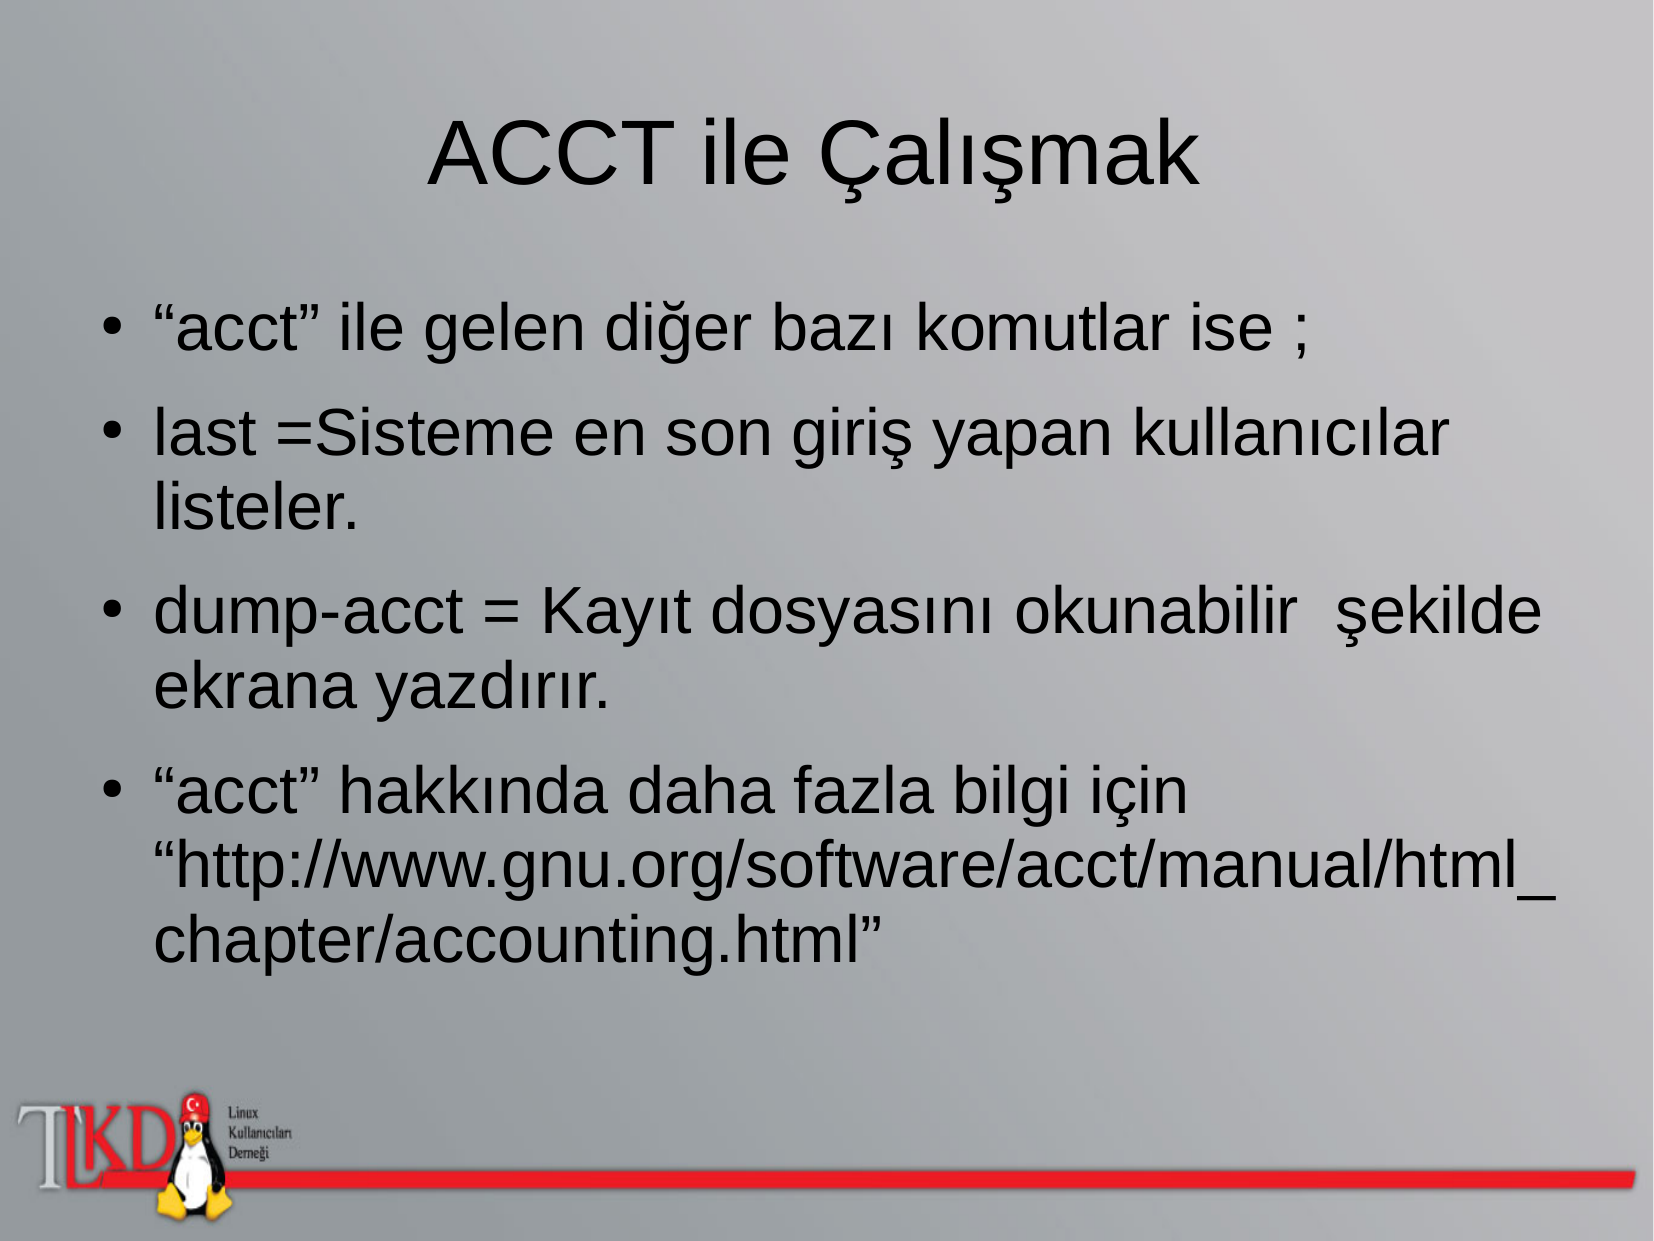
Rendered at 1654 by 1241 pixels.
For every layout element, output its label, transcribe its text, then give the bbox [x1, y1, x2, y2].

picture [0, 0, 1654, 1241]
title ACCT ile Çalışmak [82, 49, 1571, 257]
list “acct” ile gelen diğer bazı komutlar ise ; last =Sisteme en son giriş yapan kullanıcılar listeler. dump-acct = Kayıt dosyasını okunabilir şekilde ekrana yazdırır. “acct” hakkında daha fazla bilgi için “http://www.gnu.org/software/acct/manual/html_chapter/accounting.html” [82, 290, 1571, 1109]
